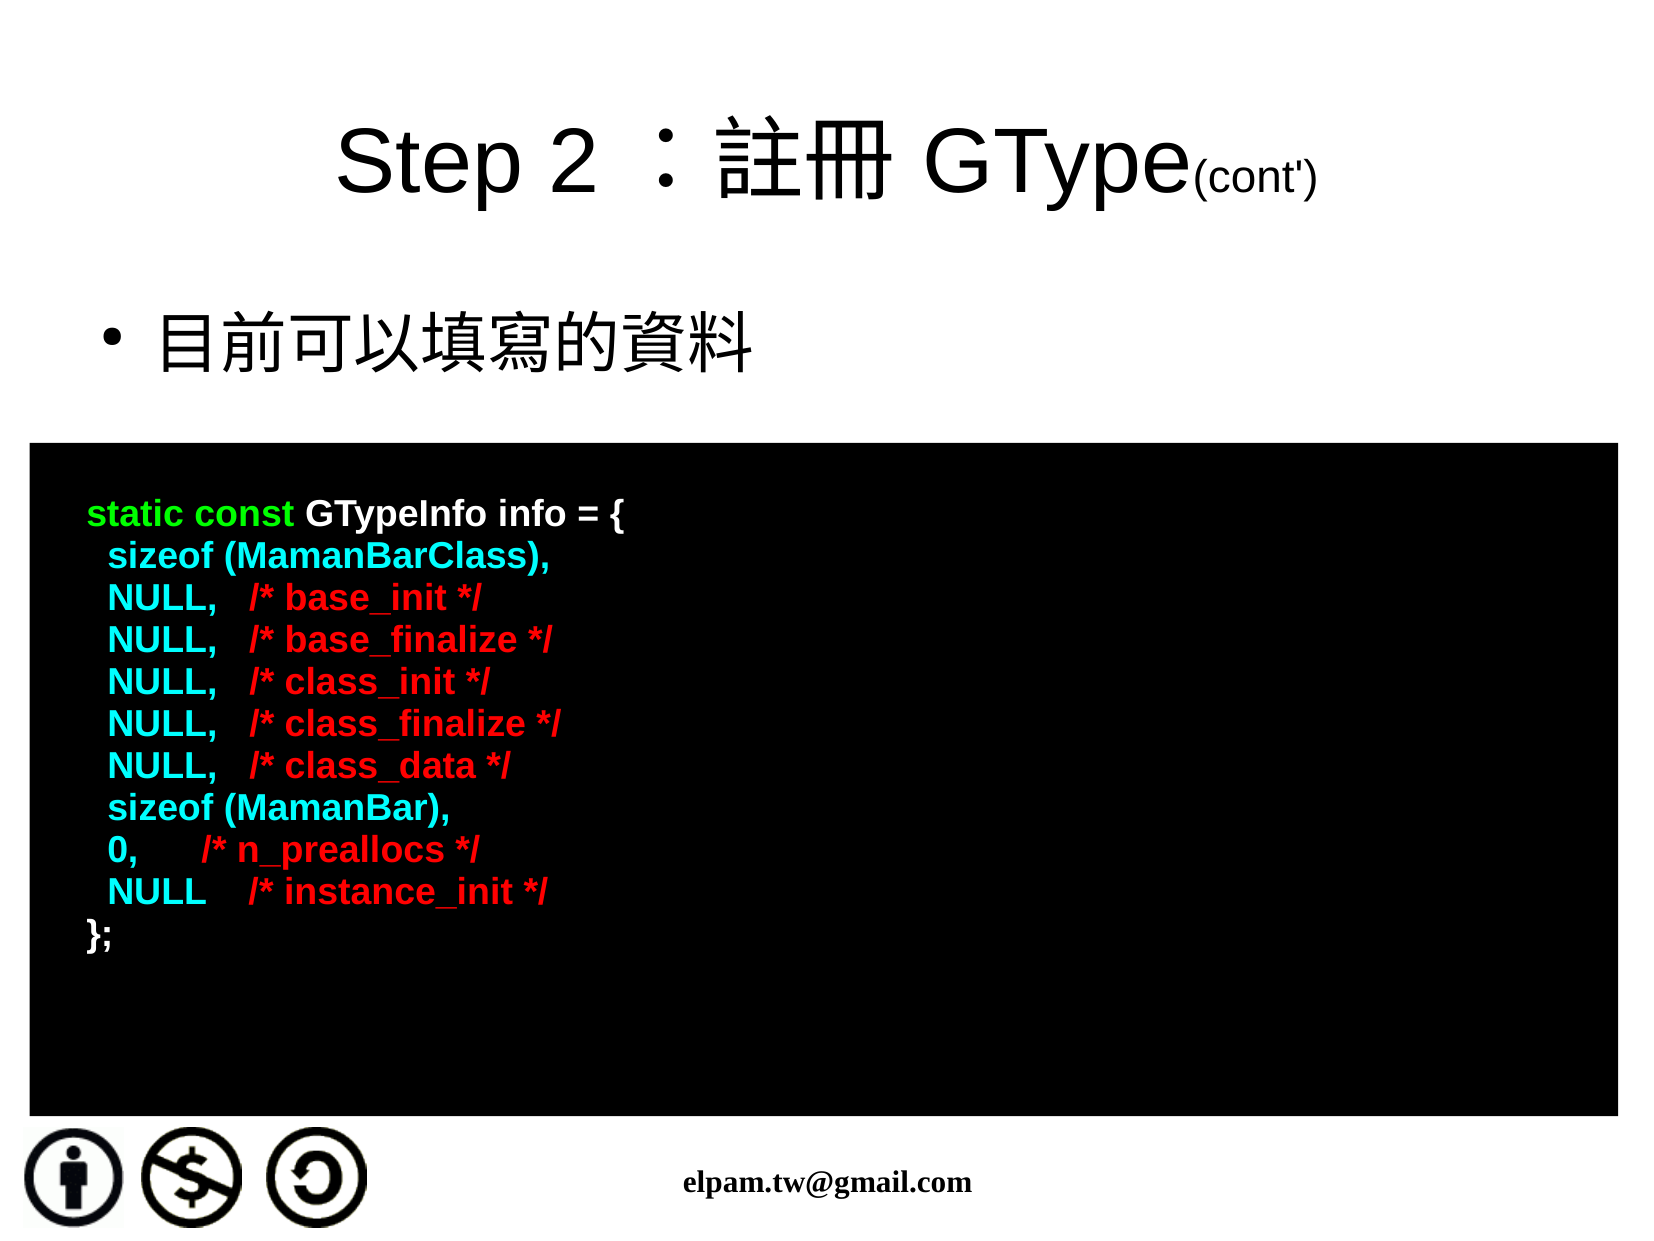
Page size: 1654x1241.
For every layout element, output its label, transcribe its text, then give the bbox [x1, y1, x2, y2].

title Step 2：註冊GType(cont') [82, 56, 1571, 250]
picture [141, 1127, 242, 1228]
list 目前可以填寫的資料 [82, 290, 1571, 442]
picture [23, 1127, 124, 1228]
text_box static const GTypeInfo info = { sizeof (MamanBarClass), NULL, /* base_init */ NULL, /* base_finalize */ NULL, /* class_init */ NULL, /* class_finalize */ NULL, /* class_data */ sizeof (MamanBar), 0, /* n_preallocs */ NULL /* instance_init */ }; [29, 442, 1619, 1117]
picture [266, 1127, 367, 1228]
